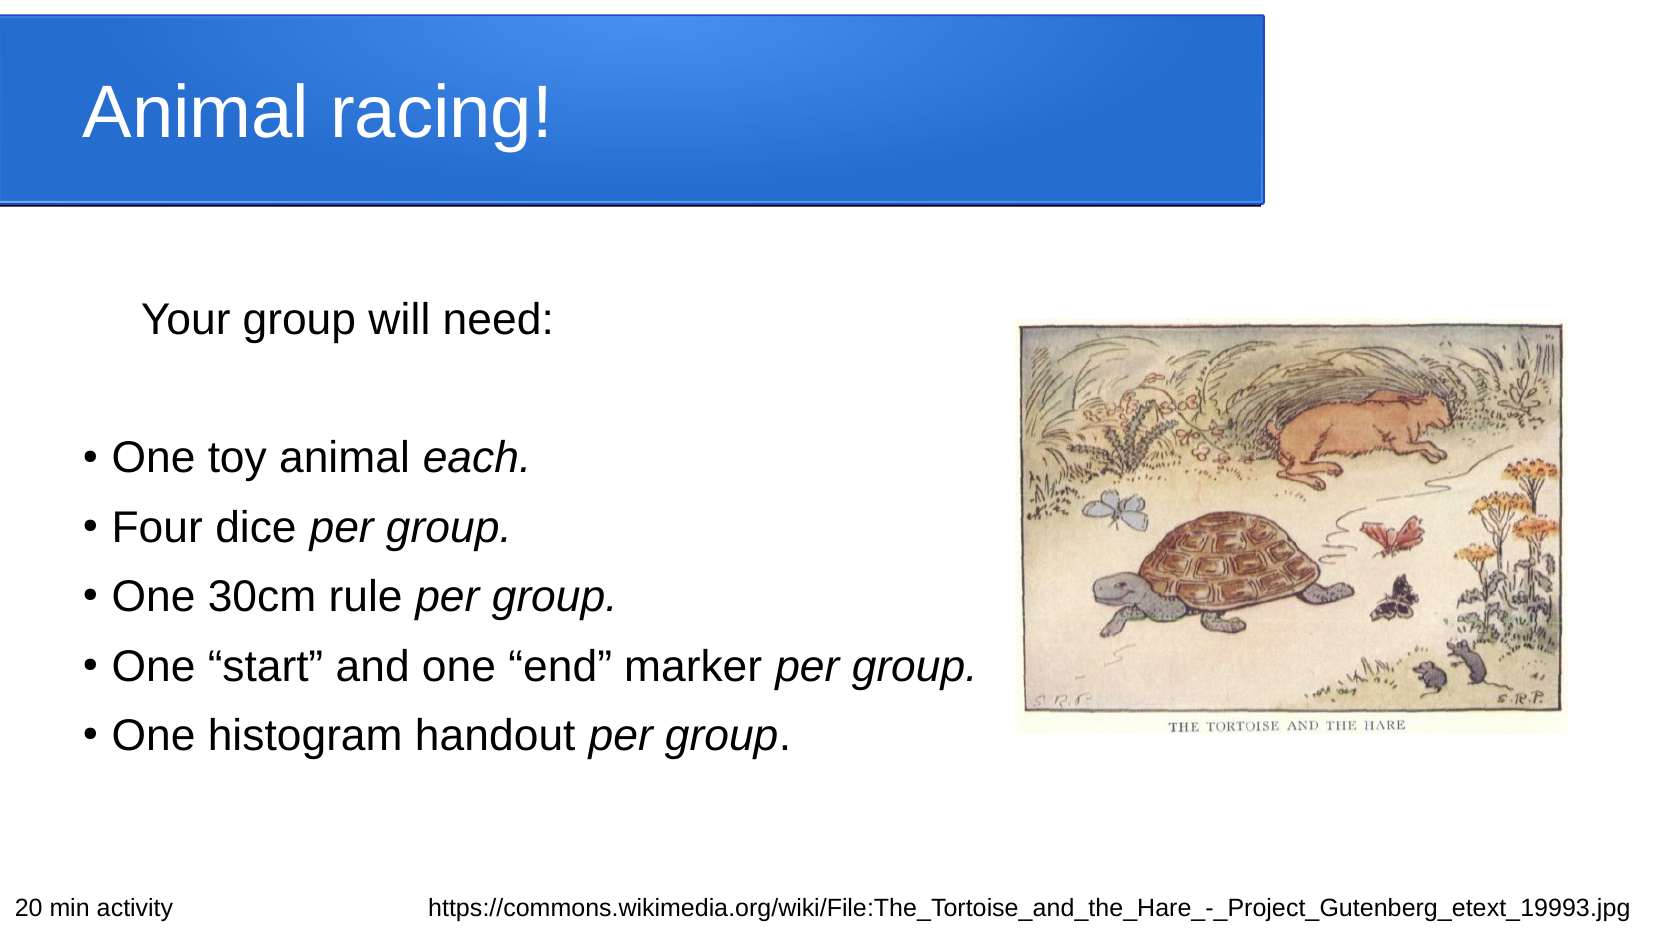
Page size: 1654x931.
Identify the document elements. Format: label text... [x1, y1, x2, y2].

picture [1015, 318, 1568, 734]
text_box 20 min activity [0, 885, 201, 929]
text_box https://commons.wikimedia.org/wiki/File:The_Tortoise_and_the_Hare_-_Project_Gutenberg_etext_19993.jpg [413, 885, 1654, 931]
title Animal racing! [82, 35, 1235, 189]
list Your group will need: One toy animal each. Four dice per group. One 30cm rule per group. One “start” and one “end” marker per group. One histogram handout per group. [82, 224, 1571, 764]
